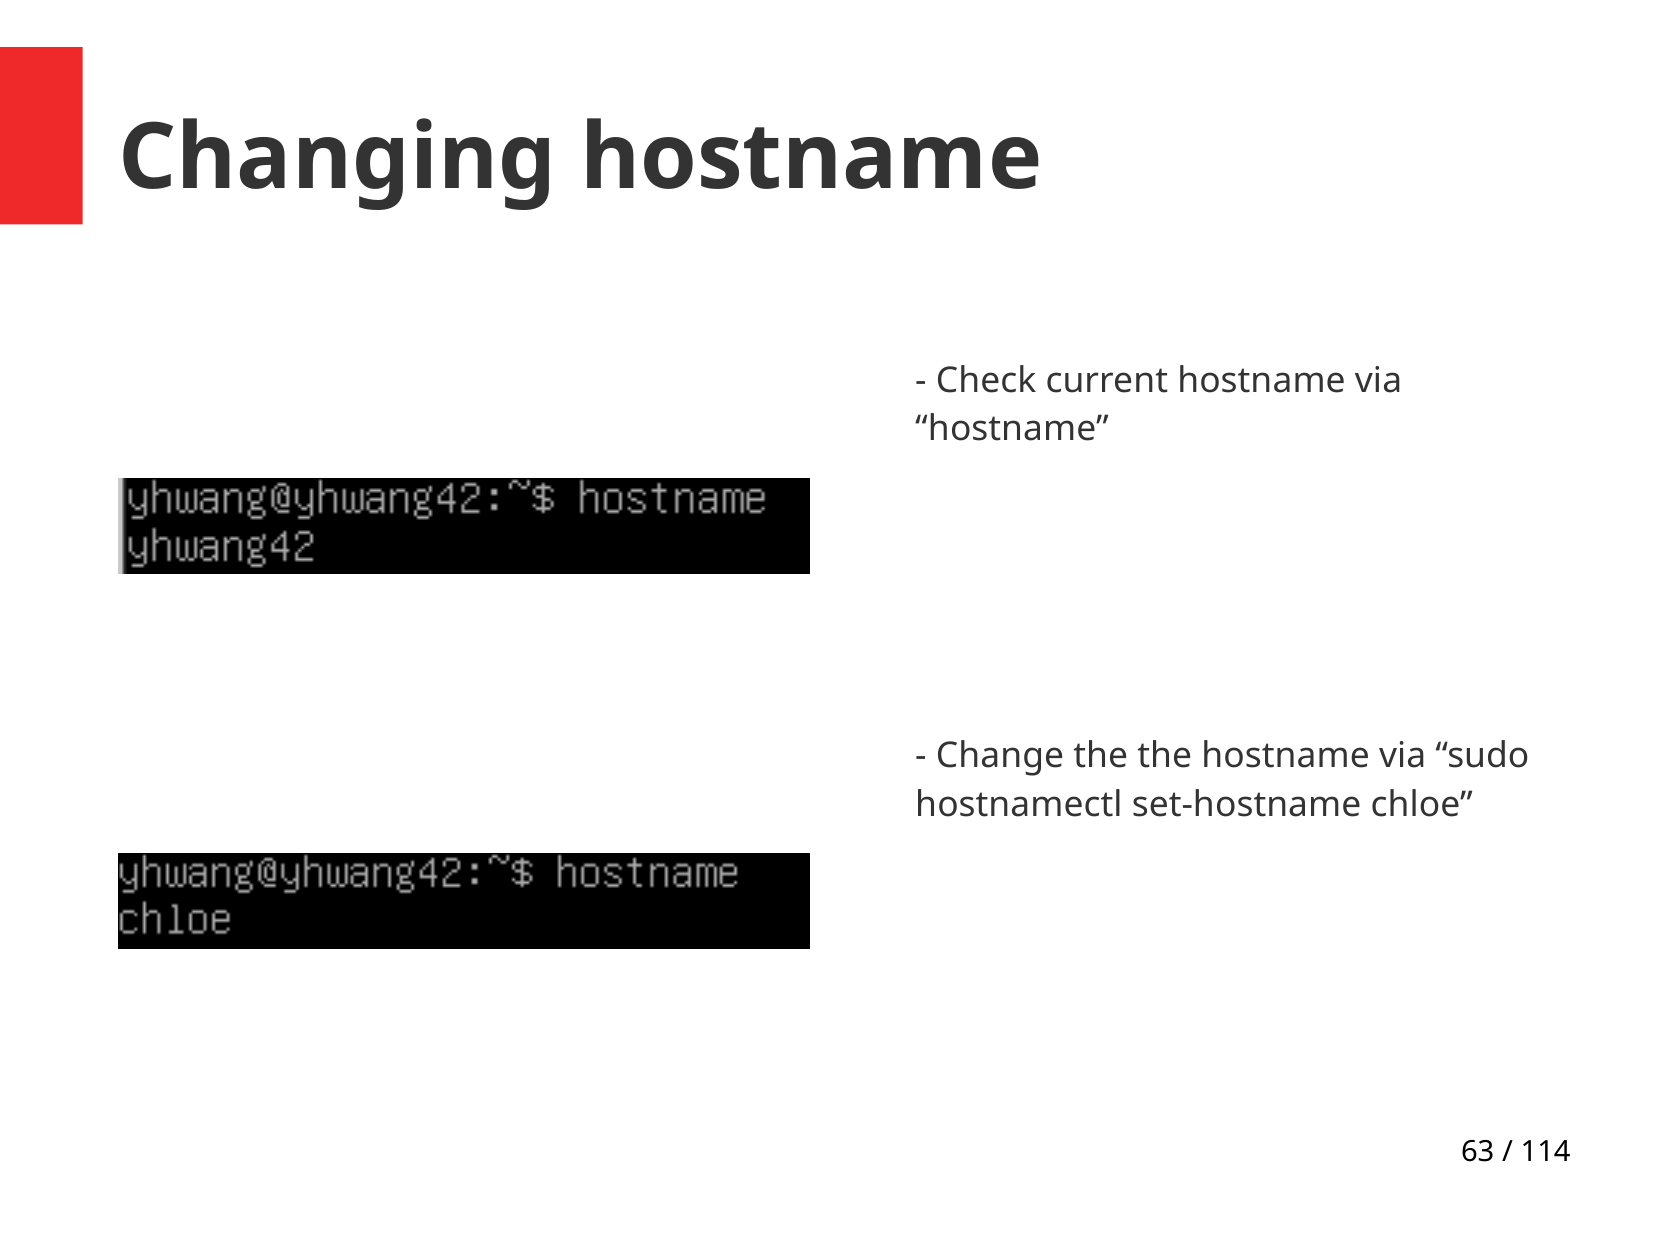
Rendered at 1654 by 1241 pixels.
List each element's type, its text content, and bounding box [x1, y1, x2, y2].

list - Change the the hostname via “sudo hostnamectl set-hostname chloe” [844, 730, 1536, 1074]
picture [118, 478, 810, 574]
picture [118, 853, 810, 950]
title Changing hostname [118, 49, 1571, 257]
list - Check current hostname via “hostname” [844, 354, 1536, 698]
